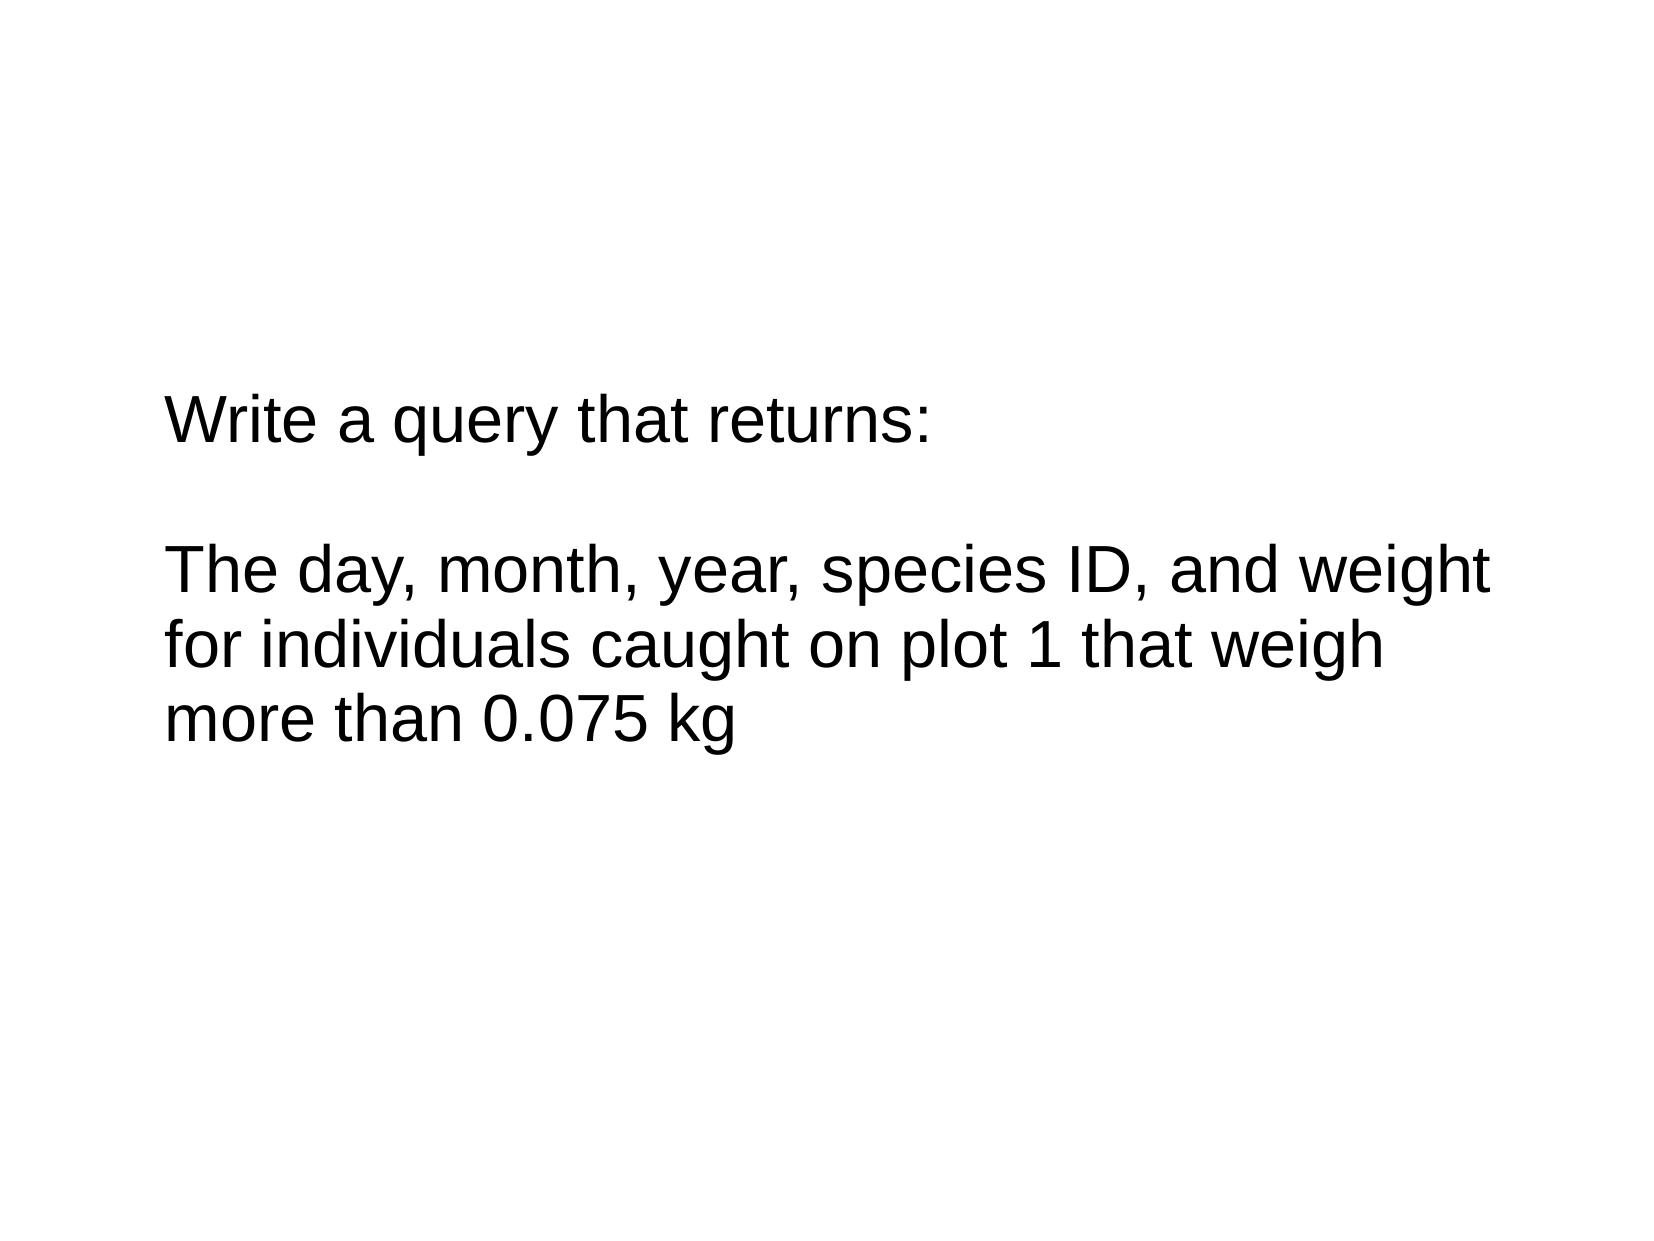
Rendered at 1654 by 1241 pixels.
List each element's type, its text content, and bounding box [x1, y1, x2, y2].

text_box Write a query that returns: The day, month, year, species ID, and weight for individuals caught on plot 1 that weigh more than 0.075 kg [150, 375, 1561, 764]
